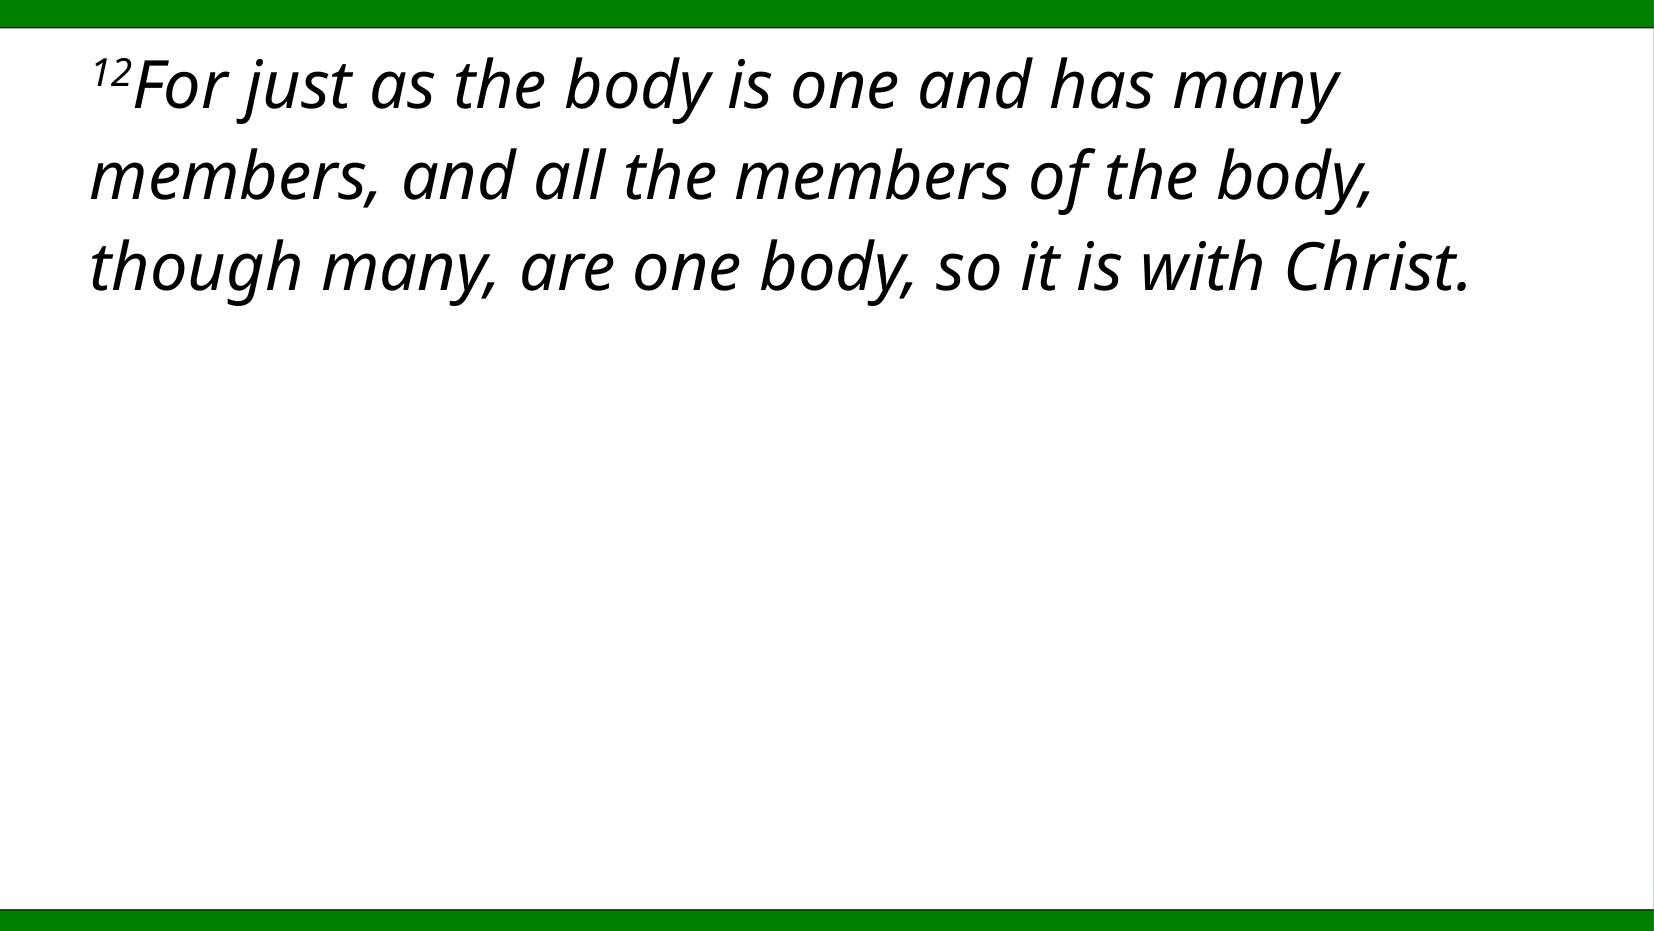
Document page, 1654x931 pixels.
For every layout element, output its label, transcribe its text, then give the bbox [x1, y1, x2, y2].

picture [0, 0, 1654, 931]
text_box 12For just as the body is one and has many members, and all the members of the body, though many, are one body, so it is with Christ. [75, 30, 1591, 331]
